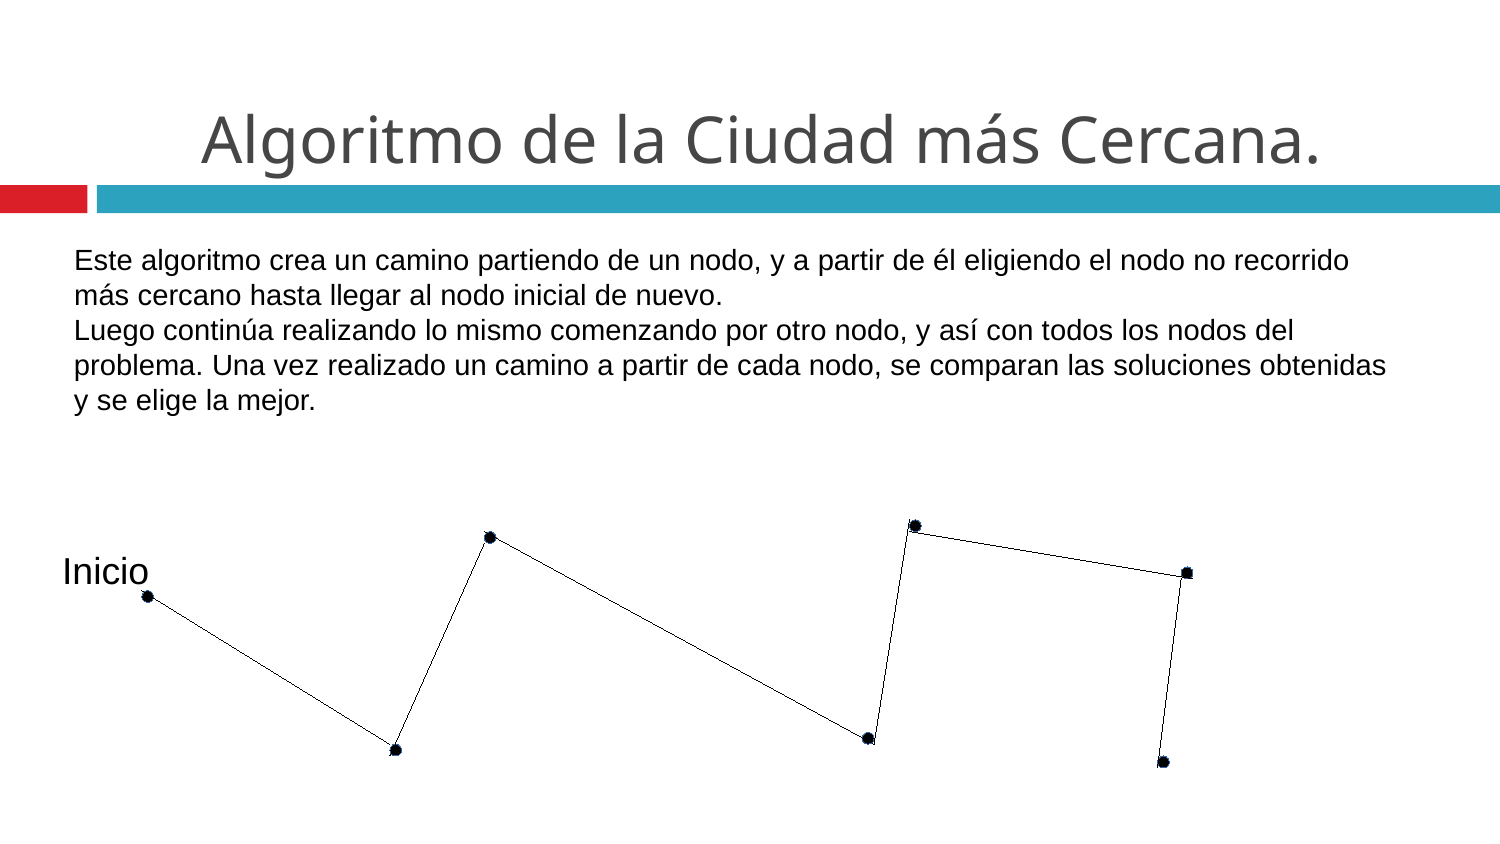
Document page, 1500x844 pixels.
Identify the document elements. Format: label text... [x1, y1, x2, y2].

text_box [1157, 755, 1170, 768]
text_box Este algoritmo crea un camino partiendo de un nodo, y a partir de él eligiendo el nodo no recorrido más cercano hasta llegar al nodo inicial de nuevo. Luego continúa realizando lo mismo comenzando por otro nodo, y así con todos los nodos del problema. Una vez realizado un camino a partir de cada nodo, se comparan las soluciones obtenidas y se elige la mejor. [59, 233, 1419, 508]
text_box [909, 519, 922, 532]
text_box Inicio [47, 543, 284, 601]
text_box [1181, 566, 1193, 579]
text_box Algoritmo de la Ciudad más Cercana. [99, 12, 1425, 185]
text_box [484, 531, 497, 544]
text_box [389, 744, 402, 756]
text_box [862, 732, 875, 745]
